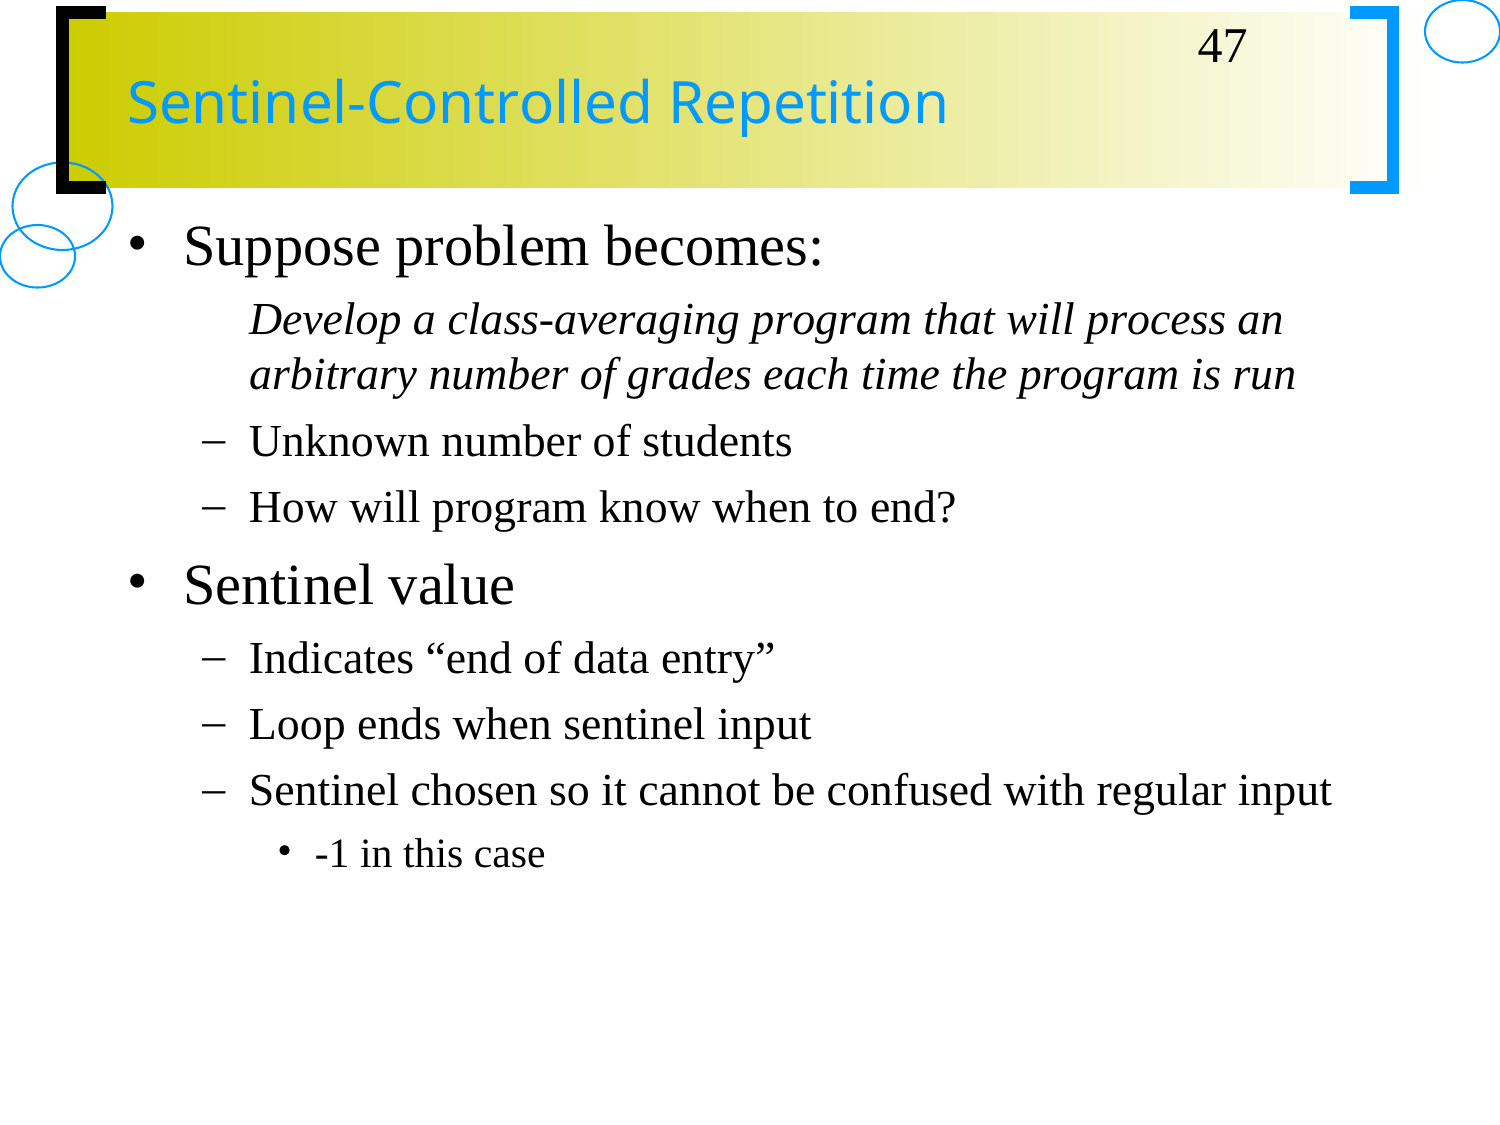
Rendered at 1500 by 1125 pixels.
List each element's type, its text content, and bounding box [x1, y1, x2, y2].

title Sentinel-Controlled Repetition [112, 12, 1388, 188]
list Suppose problem becomes: Develop a class-averaging program that will process an arbitrary number of grades each time the program is run Unknown number of students How will program know when to end? Sentinel value Indicates “end of data entry” Loop ends when sentinel input Sentinel chosen so it cannot be confused with regular input -1 in this case [112, 199, 1388, 1063]
